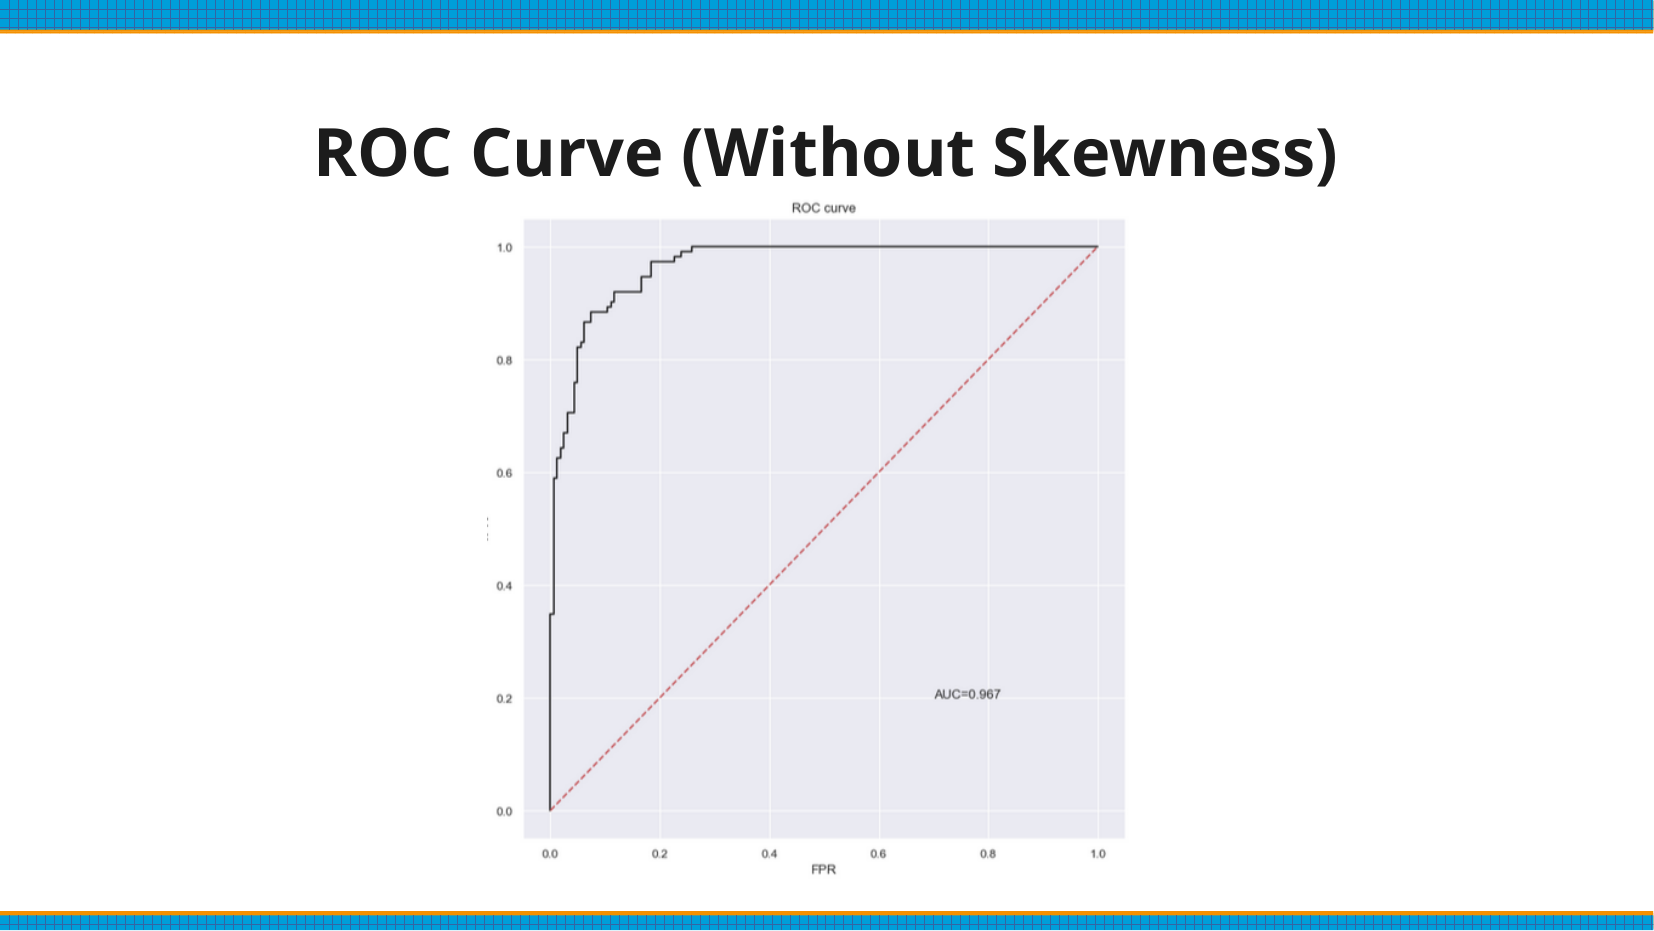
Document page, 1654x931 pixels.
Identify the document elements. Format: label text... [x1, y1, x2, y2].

subtitle ROC Curve (Without Skewness) [82, 105, 1571, 826]
picture [487, 187, 1145, 882]
